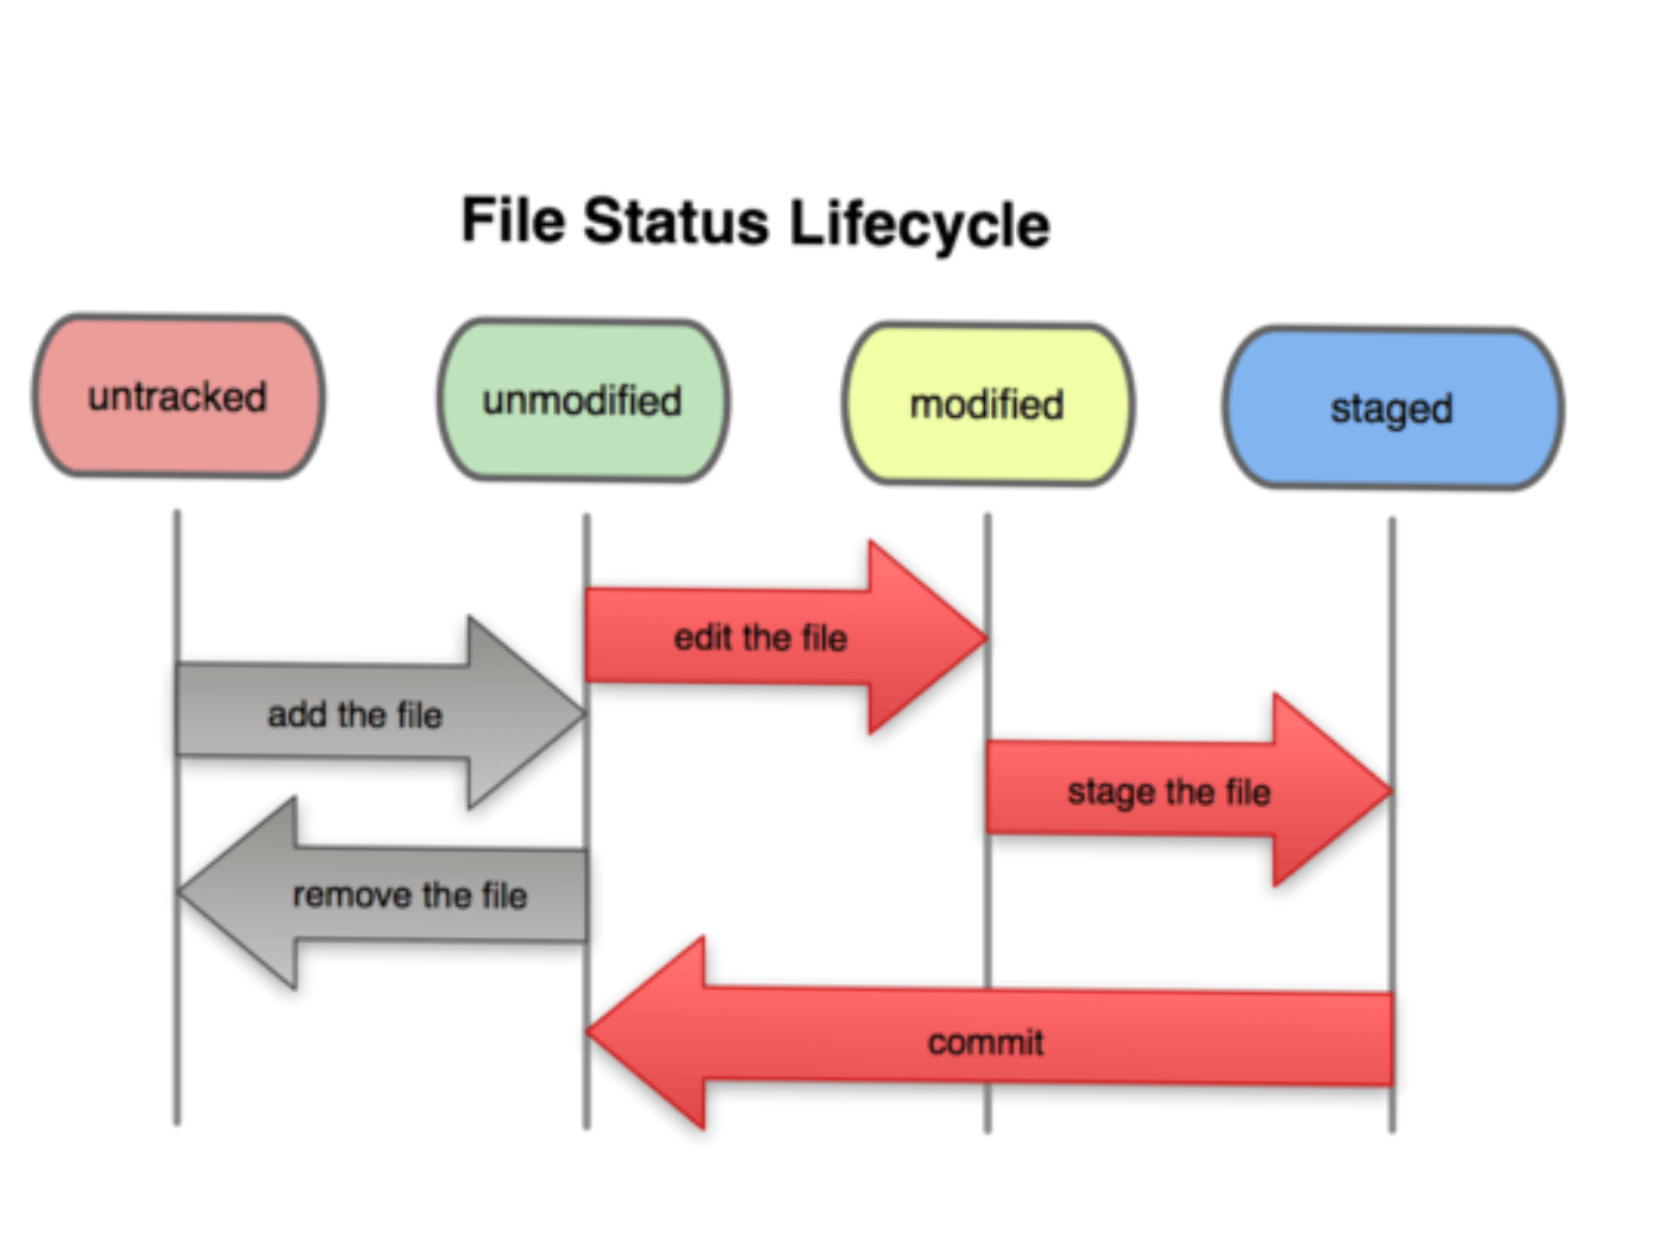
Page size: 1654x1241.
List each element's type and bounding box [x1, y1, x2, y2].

picture [26, 177, 1568, 1170]
